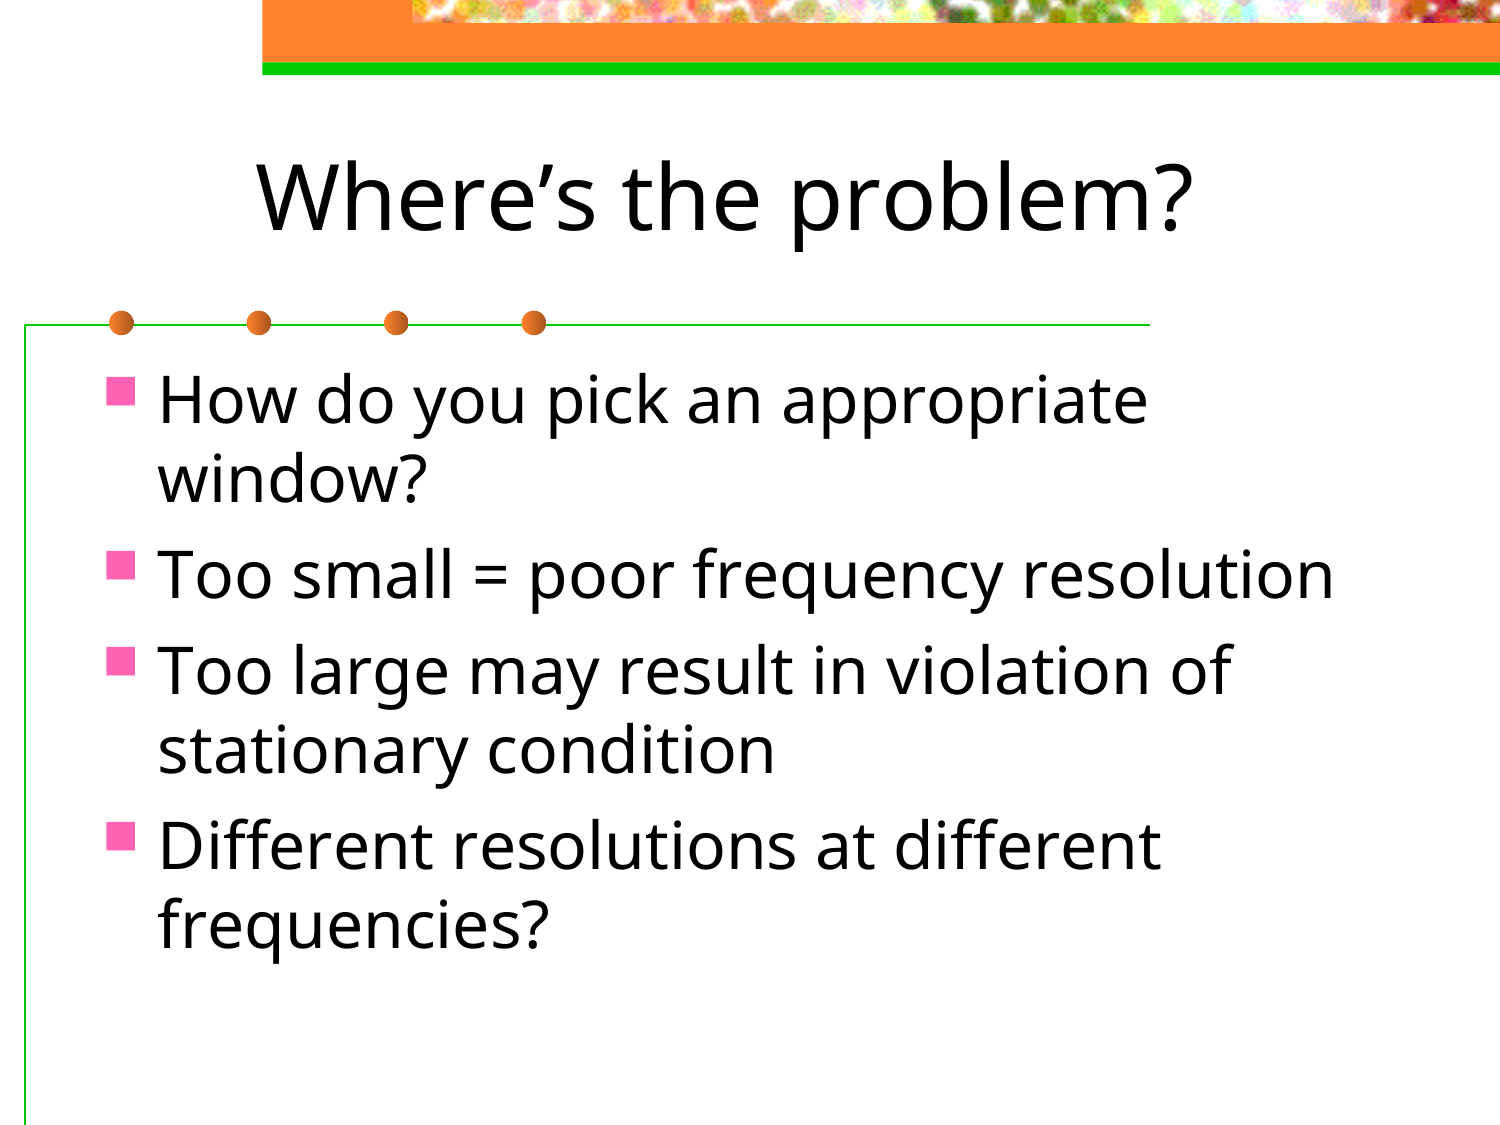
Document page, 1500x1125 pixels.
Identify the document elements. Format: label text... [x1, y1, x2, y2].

picture [412, 0, 1500, 23]
title Where’s the problem? [87, 99, 1363, 288]
list How do you pick an appropriate window? Too small = poor frequency resolution Too large may result in violation of stationary condition Different resolutions at different frequencies? [87, 350, 1363, 1026]
